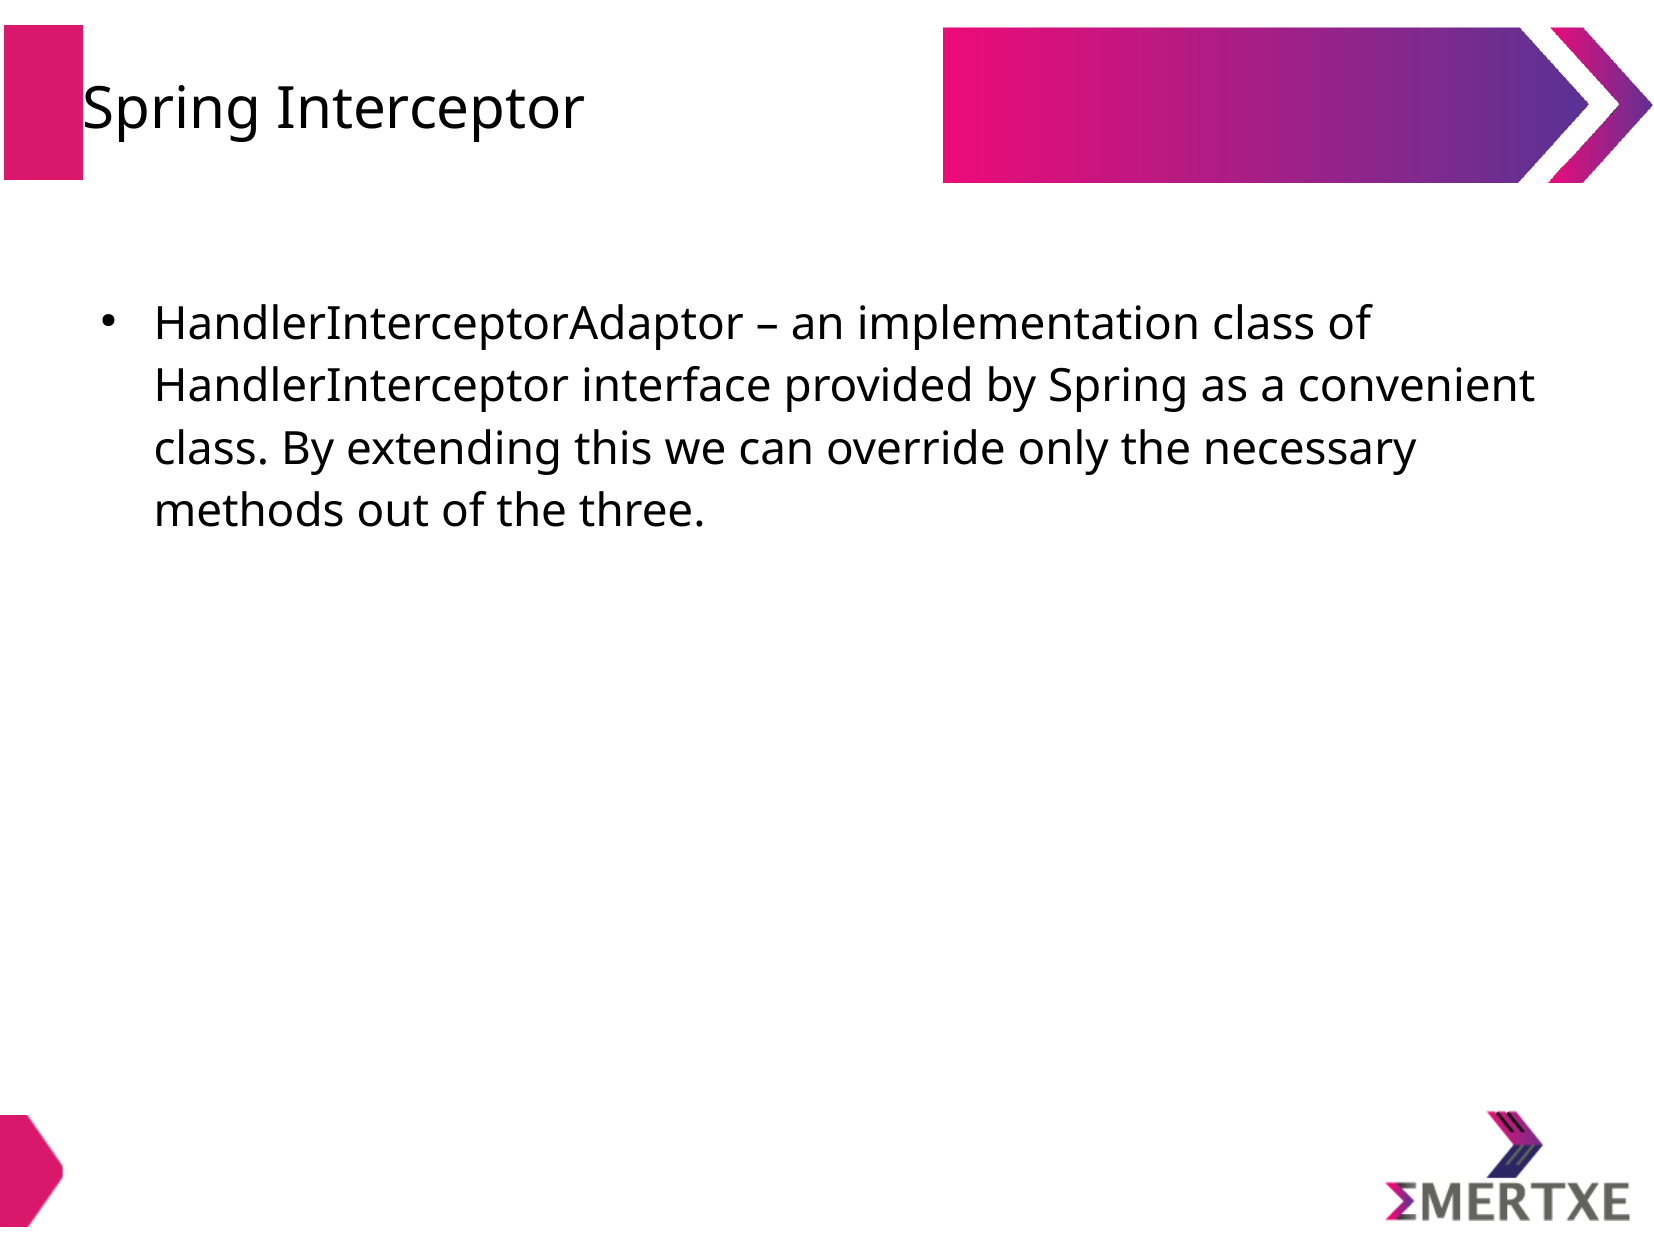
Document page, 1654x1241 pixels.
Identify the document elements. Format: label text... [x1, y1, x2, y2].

picture [1571, 27, 1653, 183]
title Spring Interceptor [82, 2, 1571, 210]
list HandlerInterceptorAdaptor – an implementation class of HandlerInterceptor interface provided by Spring as a convenient class. By extending this we can override only the necessary methods out of the three. [82, 290, 1571, 1010]
picture [1385, 1107, 1631, 1221]
